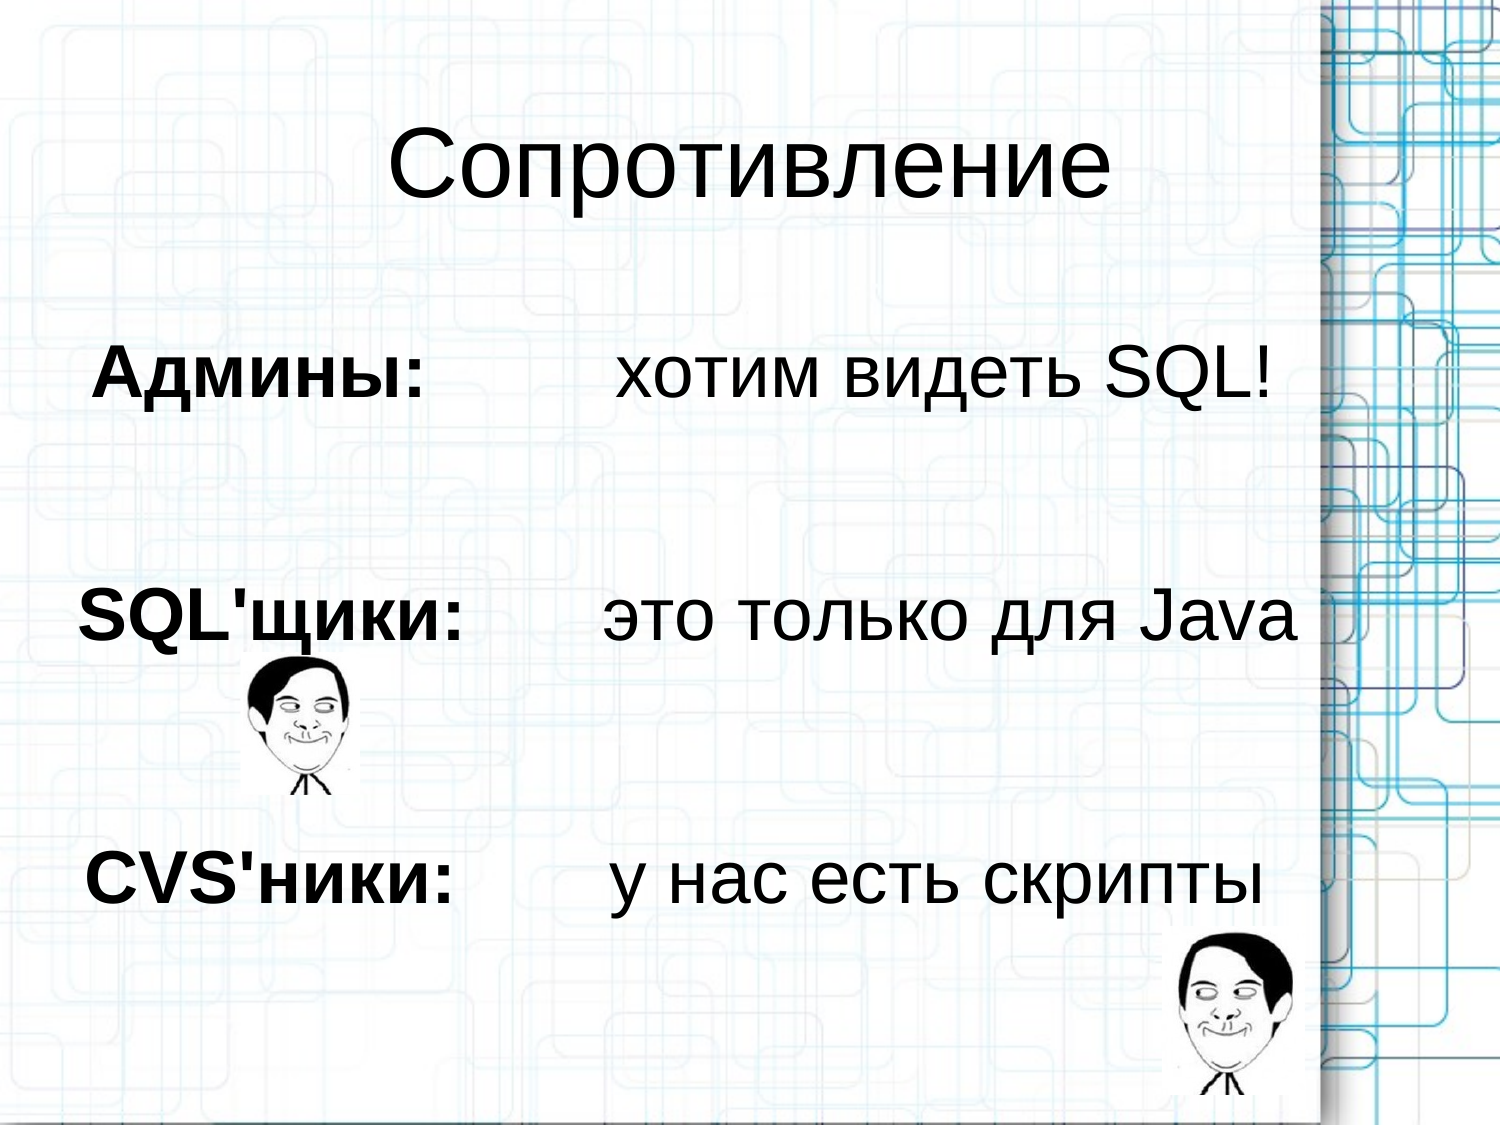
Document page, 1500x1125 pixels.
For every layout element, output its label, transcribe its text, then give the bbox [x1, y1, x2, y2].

text_box [240, 691, 360, 768]
list CVS'ники: у нас есть скрипты [69, 768, 1420, 982]
list SQL'щики: это только для Java [62, 505, 1413, 691]
title Сопротивление [75, 45, 1425, 233]
picture [0, 0, 1500, 1125]
text_box [1161, 982, 1305, 1095]
list Админы: хотим видеть SQL! [75, 262, 1471, 421]
